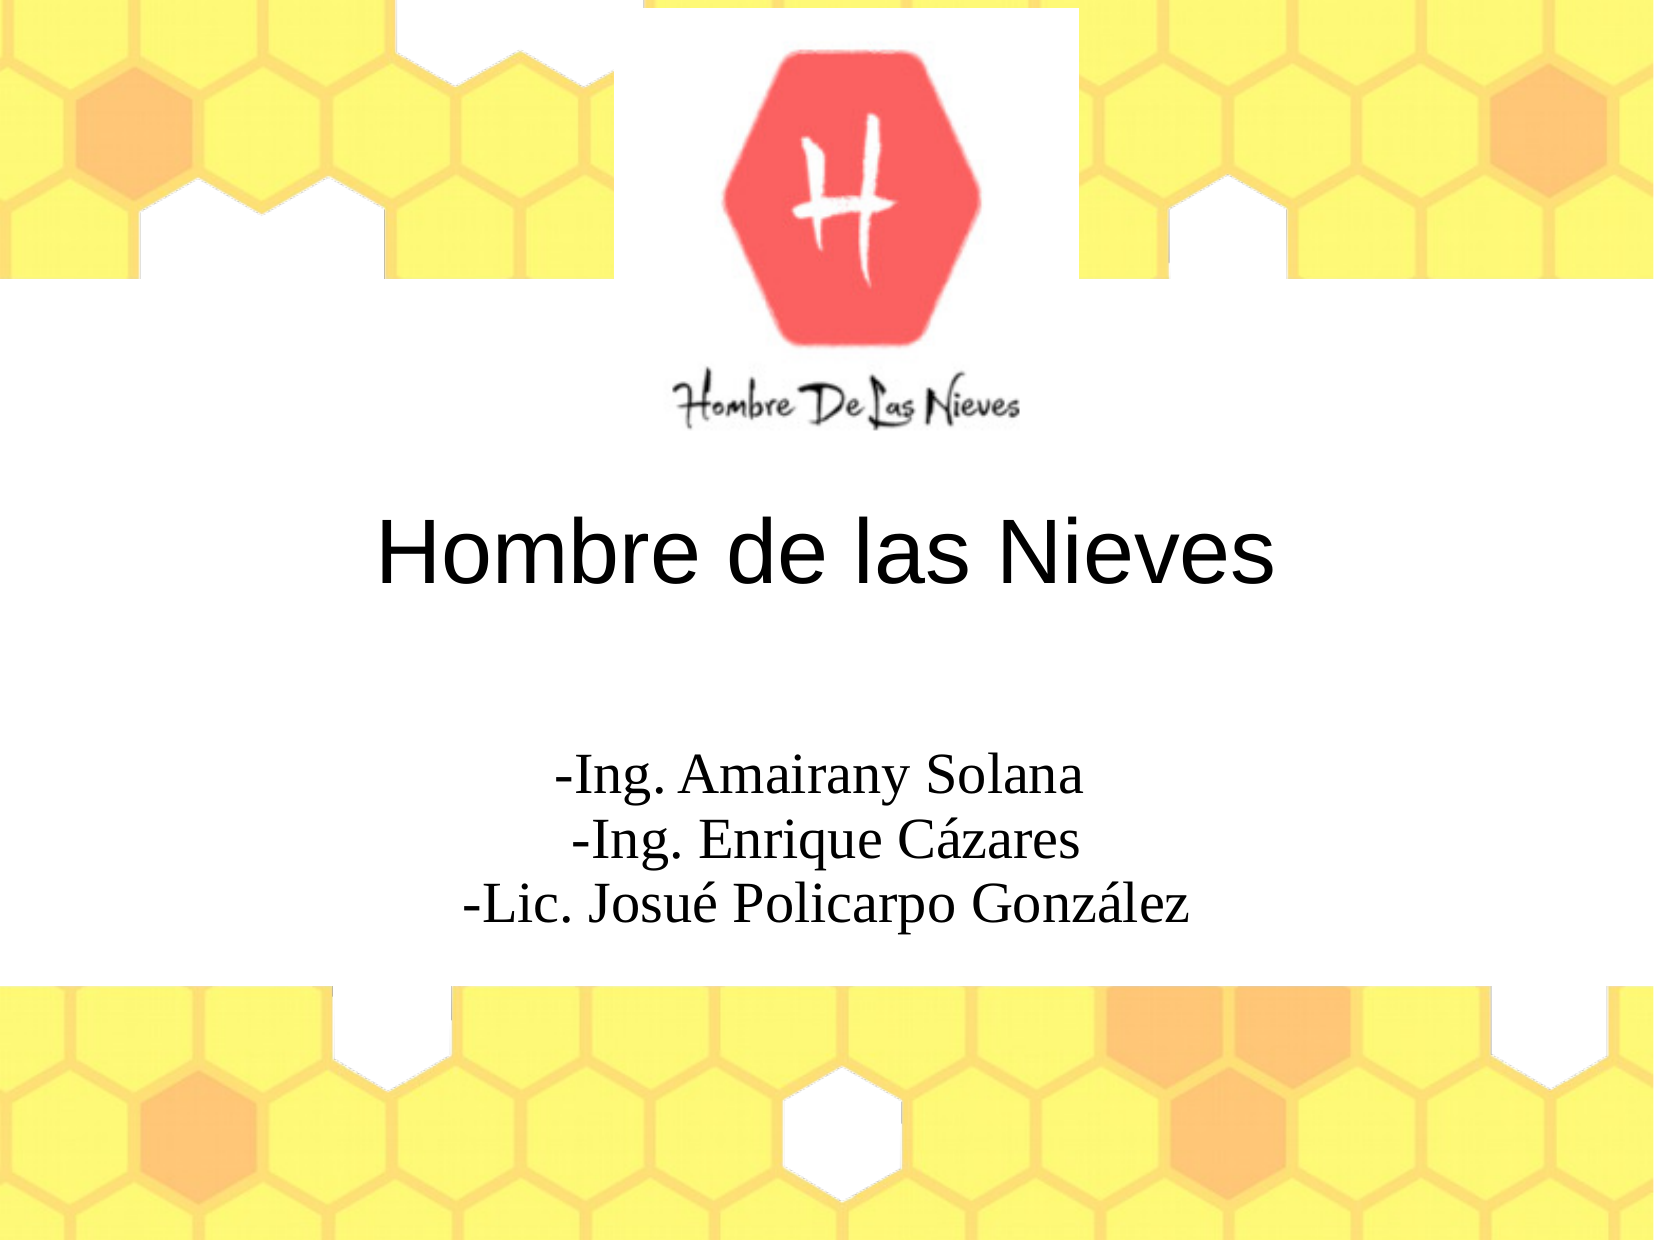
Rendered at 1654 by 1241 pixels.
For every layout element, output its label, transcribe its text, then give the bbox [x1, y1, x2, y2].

title Hombre de las Nieves [82, 418, 1571, 686]
picture [0, 986, 1654, 1240]
subtitle -Ing. Amairany Solana -Ing. Enrique Cázares -Lic. Josué Policarpo González [82, 741, 1571, 936]
picture [0, 0, 1654, 473]
